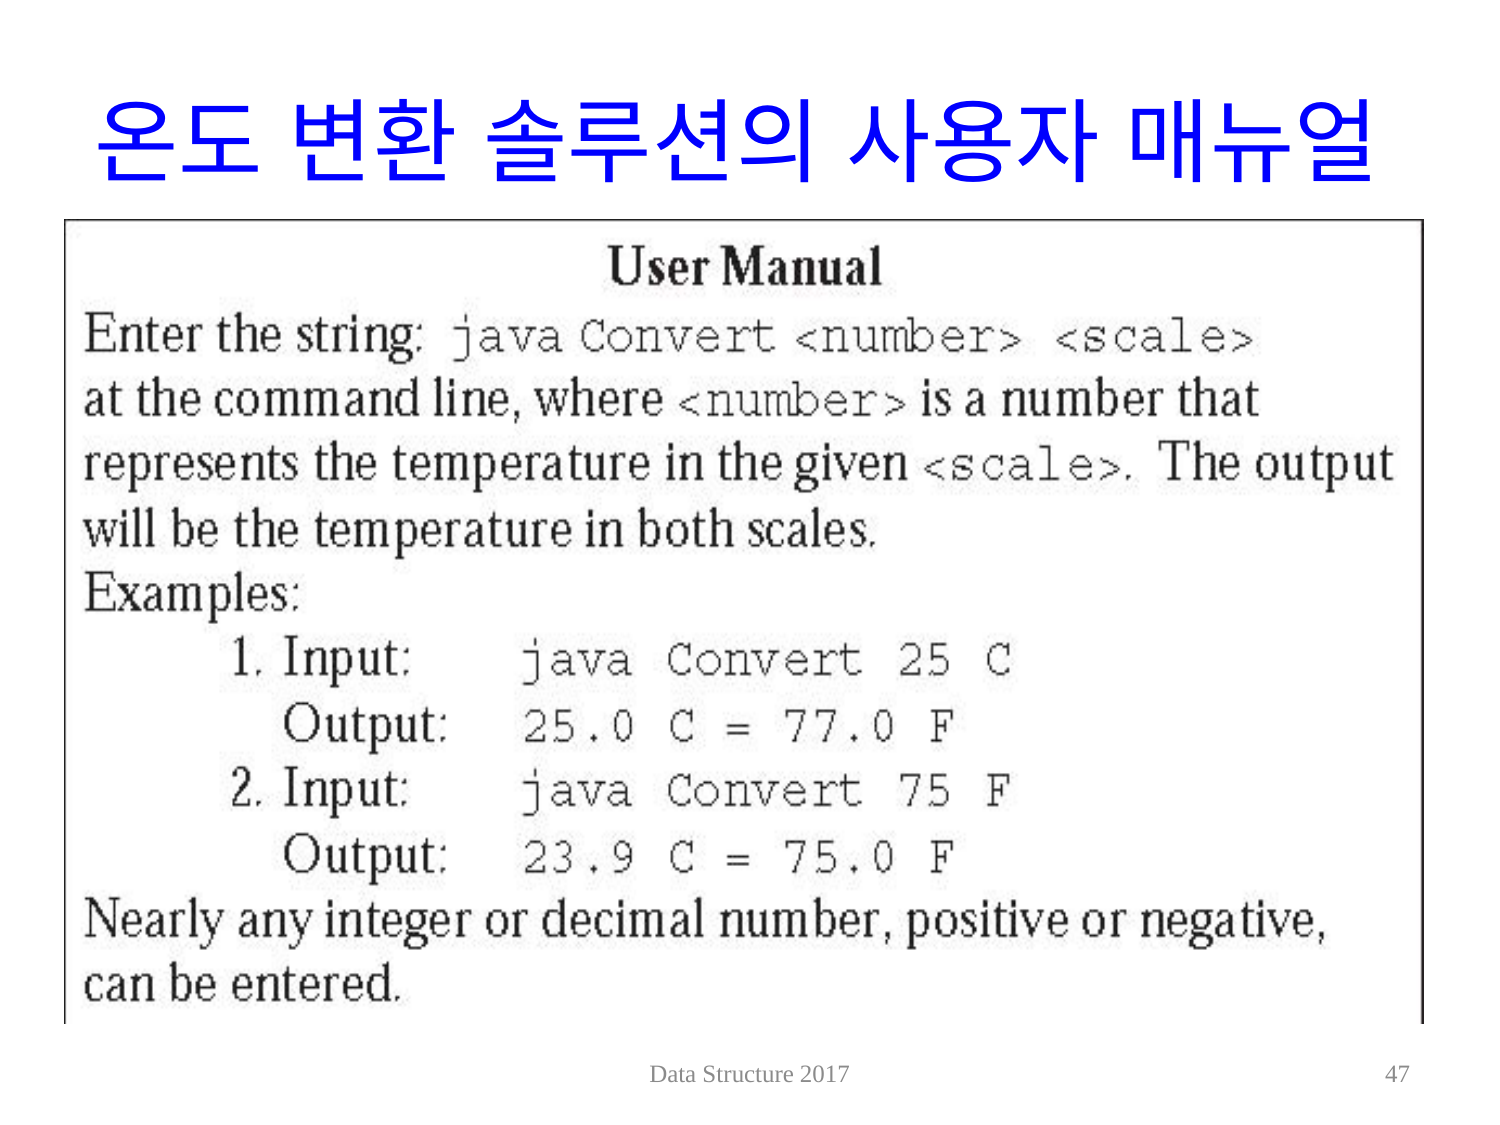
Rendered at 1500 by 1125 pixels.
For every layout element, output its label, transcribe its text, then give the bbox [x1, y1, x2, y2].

footer Data Structure 2017 [512, 1042, 988, 1103]
slide_number <숫자> [1074, 1042, 1425, 1103]
picture [64, 219, 1424, 1024]
title 온도 변환 솔루션의 사용자 매뉴얼 [75, 45, 1425, 233]
